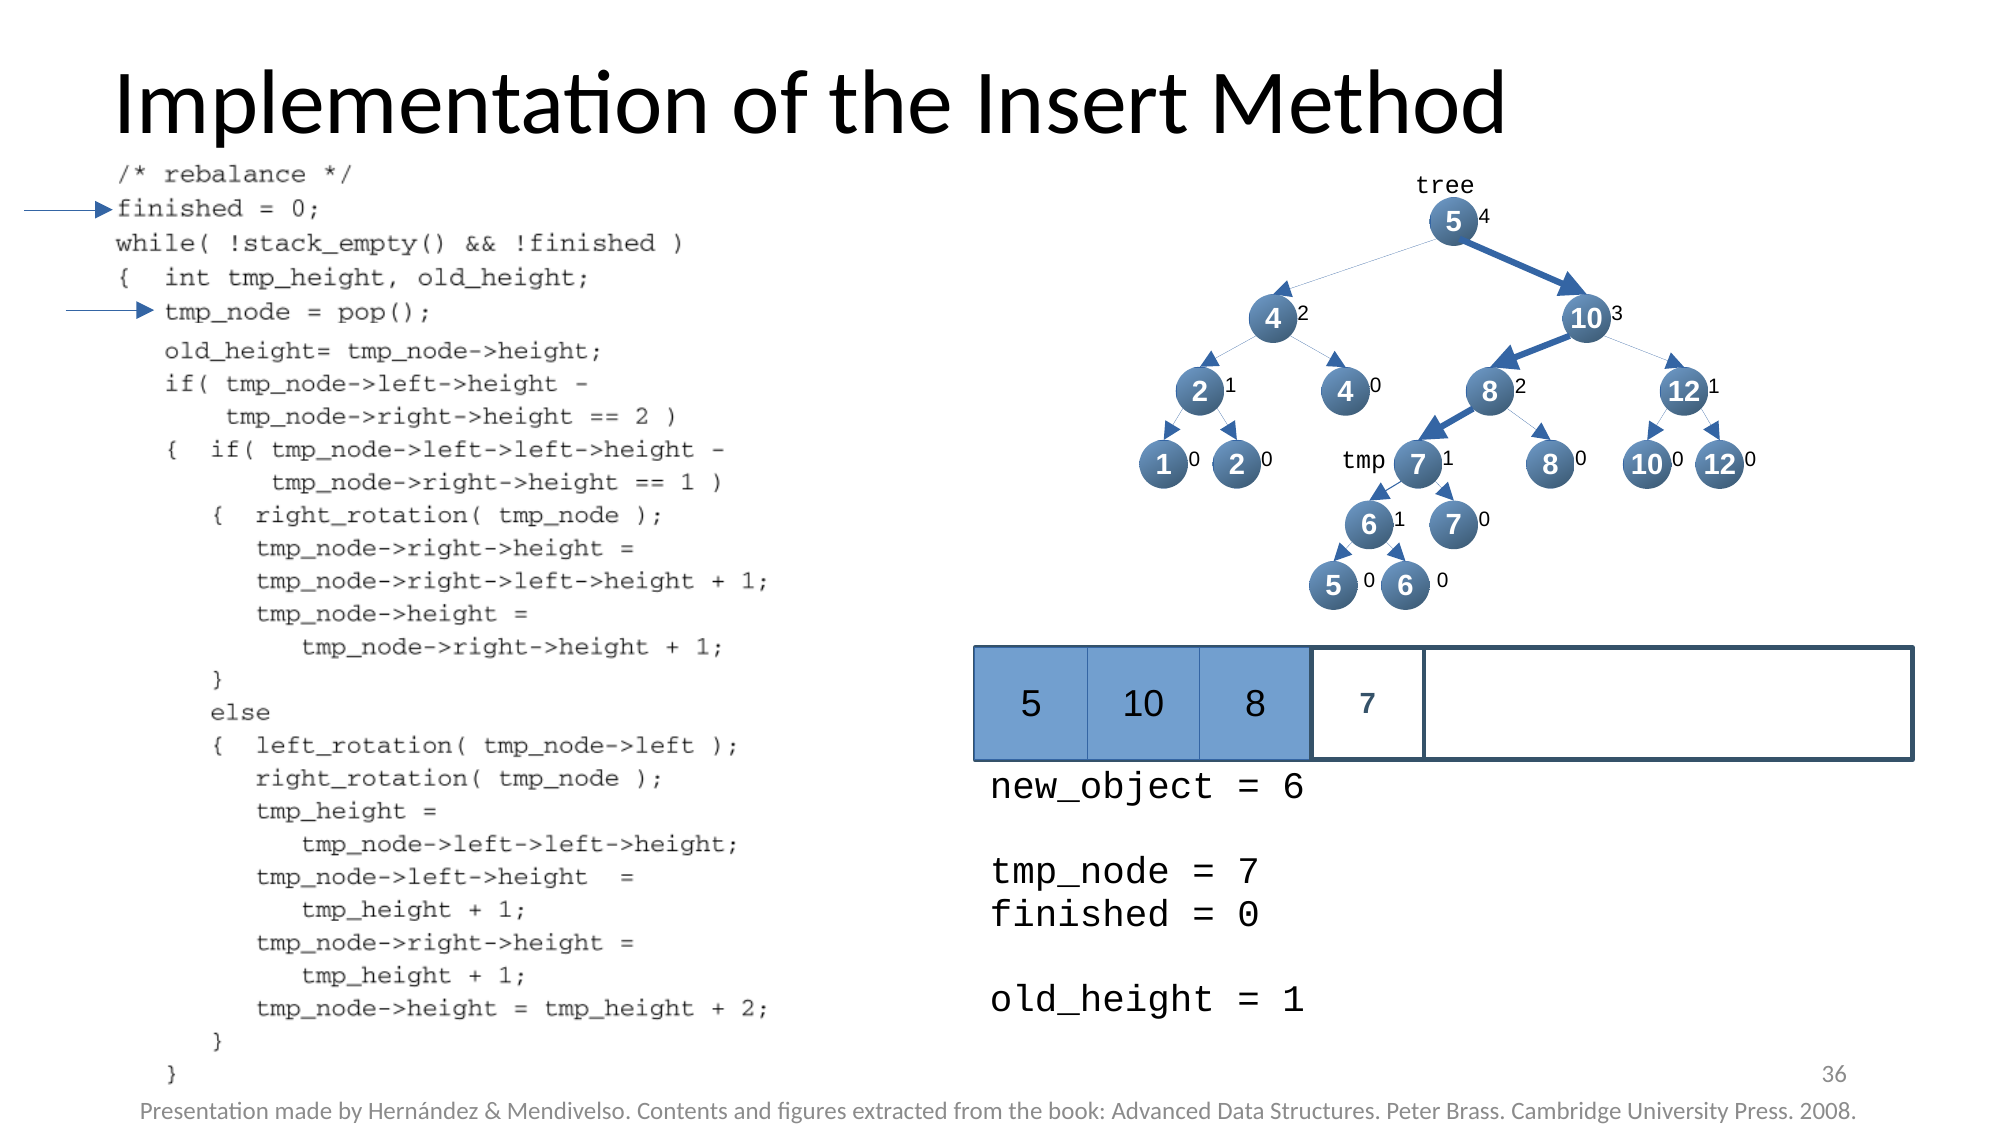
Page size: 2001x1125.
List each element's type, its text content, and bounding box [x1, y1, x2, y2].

text_box 8 [1199, 647, 1311, 760]
text_box 0 [1478, 500, 1491, 543]
text_box 0 [1744, 439, 1757, 482]
text_box 6 [1381, 561, 1430, 610]
text_box 3 [1611, 294, 1624, 337]
picture [108, 151, 822, 1093]
text_box 0 [1363, 561, 1376, 604]
text_box 2 [1514, 367, 1527, 410]
text_box 4 [1478, 197, 1491, 240]
text_box Presentation made by Hernández & Mendivelso. Contents and figures extracted from the book: Advanced Data Structures. Peter Brass. Cambridge University Press. 2008. [0, 1100, 2000, 1119]
text_box 2 [1175, 366, 1224, 416]
text_box 8 [1465, 367, 1514, 416]
text_box 1 [1224, 366, 1237, 409]
text_box 10 [1088, 647, 1199, 760]
text_box 2 [1212, 439, 1261, 489]
text_box 5 [1429, 197, 1478, 246]
text_box 7 [1402, 439, 1442, 489]
text_box 7 [1311, 647, 1425, 760]
text_box 10 [1562, 294, 1611, 343]
text_box 0 [1575, 439, 1588, 482]
text_box 8 [1526, 439, 1575, 489]
text_box 4 [1321, 367, 1369, 416]
text_box 2 [1297, 294, 1310, 337]
text_box 12 [1695, 440, 1744, 489]
text_box 1 [1442, 439, 1455, 482]
text_box 7 [1429, 500, 1478, 550]
text_box 0 [1261, 439, 1274, 482]
text_box tmp [1326, 439, 1402, 484]
text_box 1 [1708, 367, 1721, 410]
text_box 4 [1248, 294, 1297, 343]
title Implementation of the Insert Method [113, 2, 1839, 152]
text_box new_object = 6 tmp_node = 7 finished = 0 old_height = 1 [975, 759, 1913, 1030]
text_box 0 [1672, 440, 1685, 483]
text_box 12 [1659, 367, 1708, 416]
text_box 1 [1393, 500, 1407, 543]
text_box 10 [1622, 440, 1672, 489]
text_box tree [1400, 165, 1490, 209]
text_box 0 [1436, 561, 1449, 604]
text_box 0 [1188, 439, 1201, 482]
text_box 5 [1309, 561, 1358, 610]
text_box 6 [1344, 500, 1393, 550]
text_box 1 [1139, 439, 1188, 489]
text_box 0 [1369, 366, 1382, 409]
text_box 5 [974, 647, 1088, 760]
